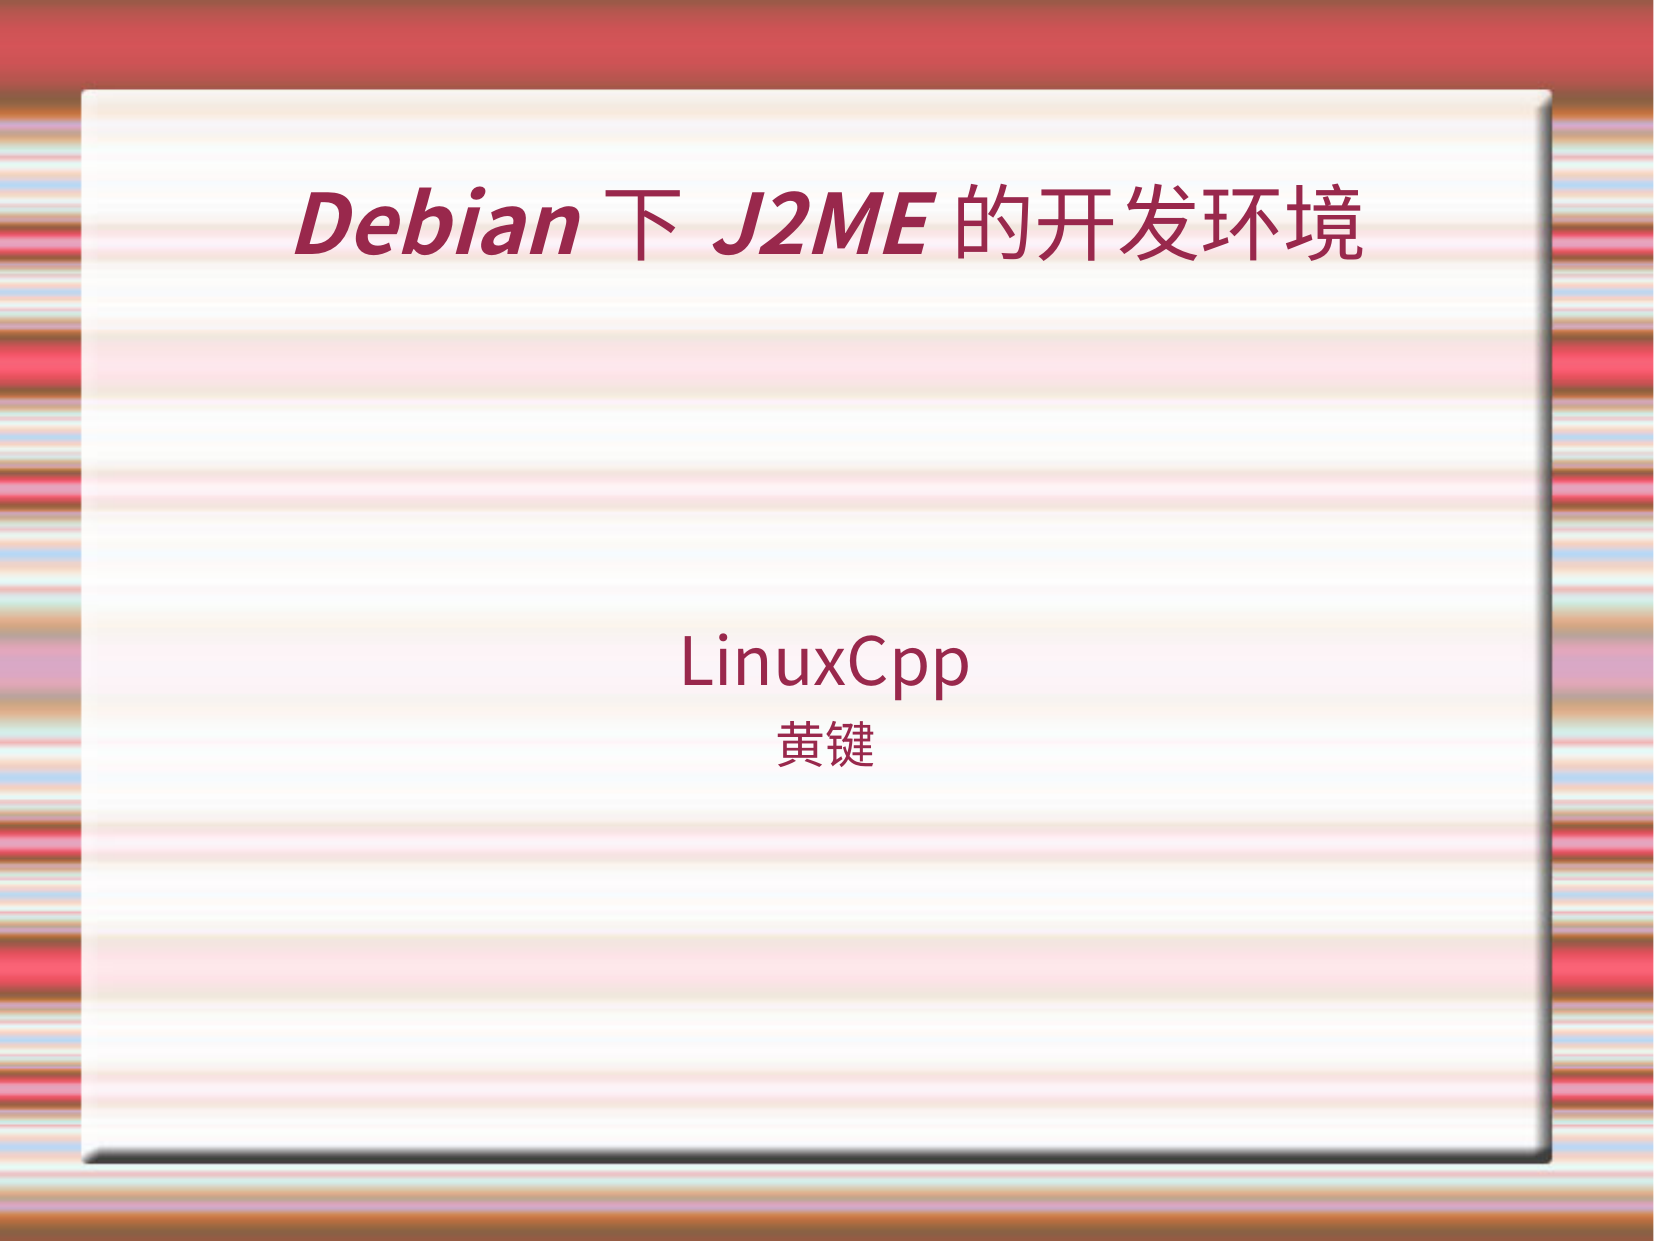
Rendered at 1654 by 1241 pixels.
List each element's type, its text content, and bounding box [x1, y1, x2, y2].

picture [0, 0, 1654, 1241]
title Debian下J2ME的开发环境 [121, 114, 1534, 322]
subtitle LinuxCpp 黄键 [134, 350, 1516, 1133]
